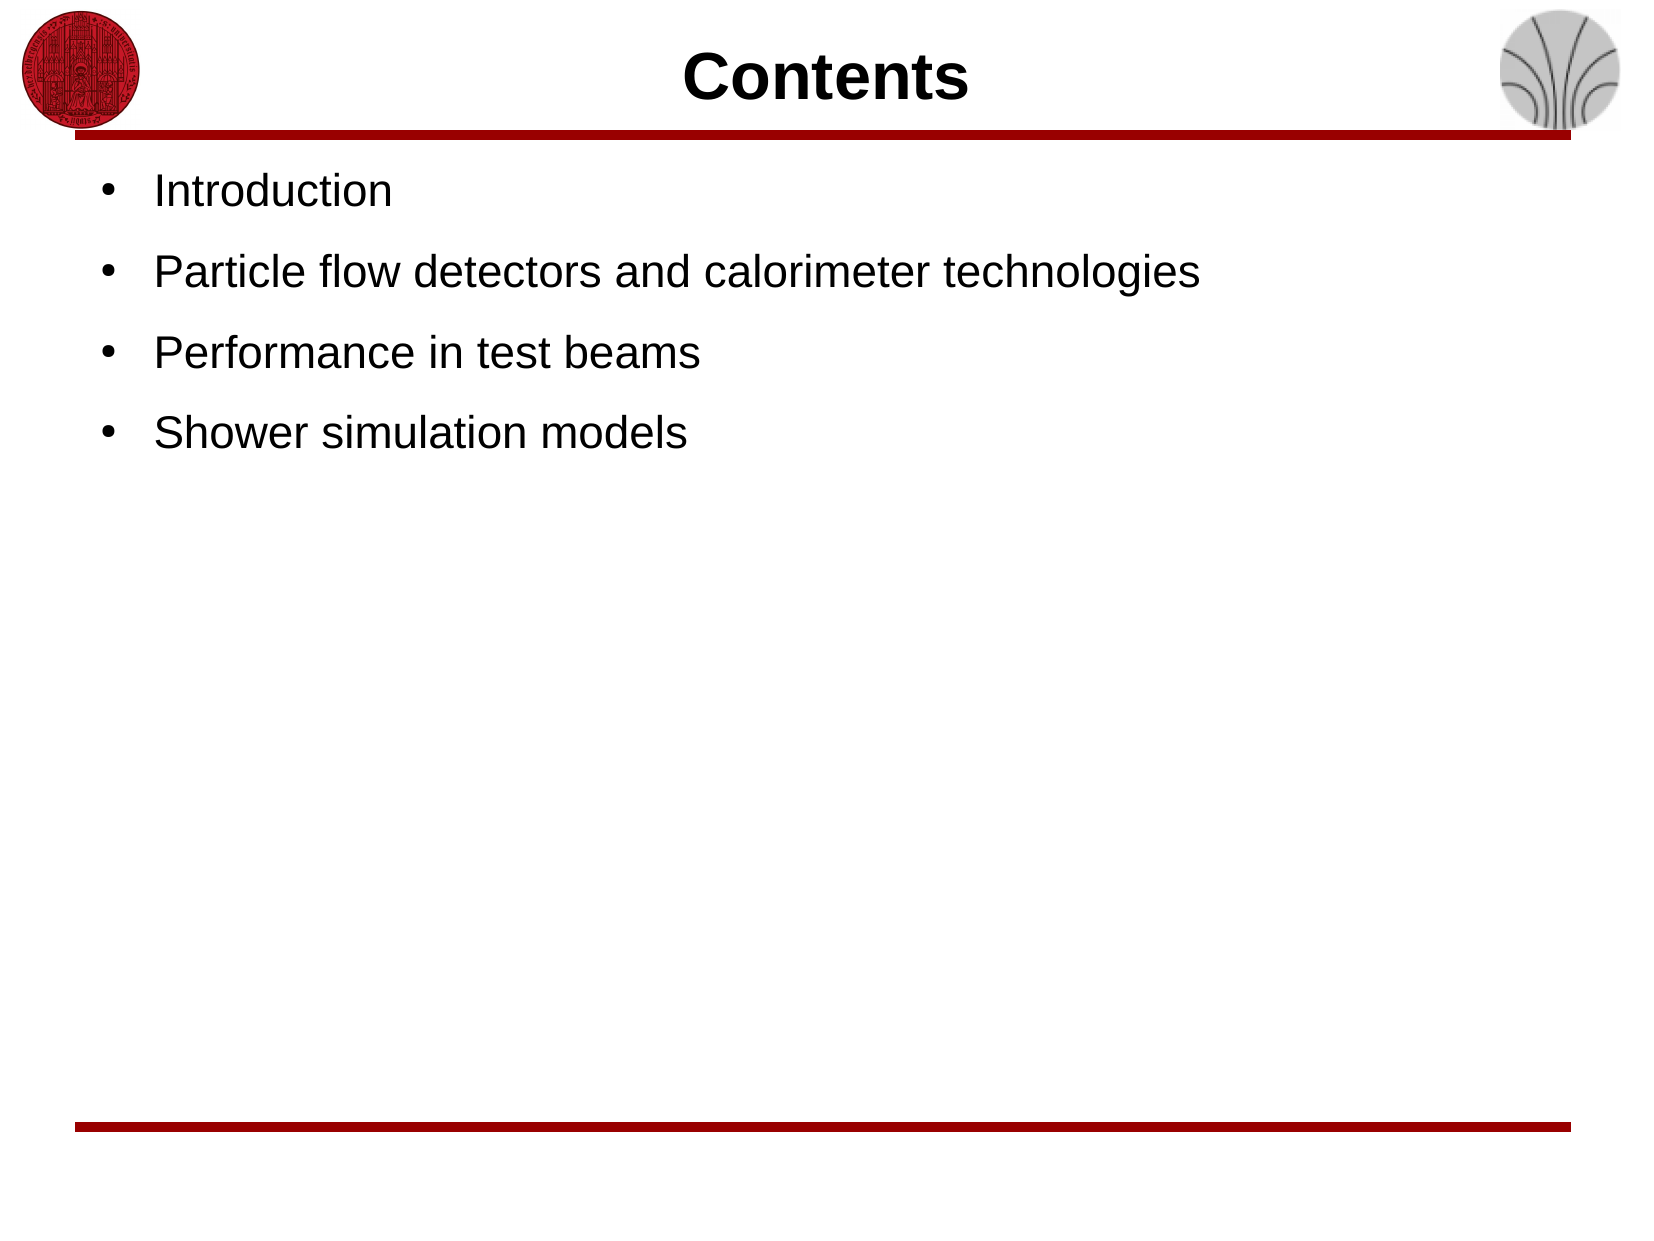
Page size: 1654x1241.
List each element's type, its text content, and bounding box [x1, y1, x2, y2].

title Contents [82, 25, 1571, 127]
picture [20, 9, 141, 130]
picture [1500, 9, 1621, 131]
list Introduction Particle flow detectors and calorimeter technologies Performance in test beams Shower simulation models [82, 165, 1571, 1111]
